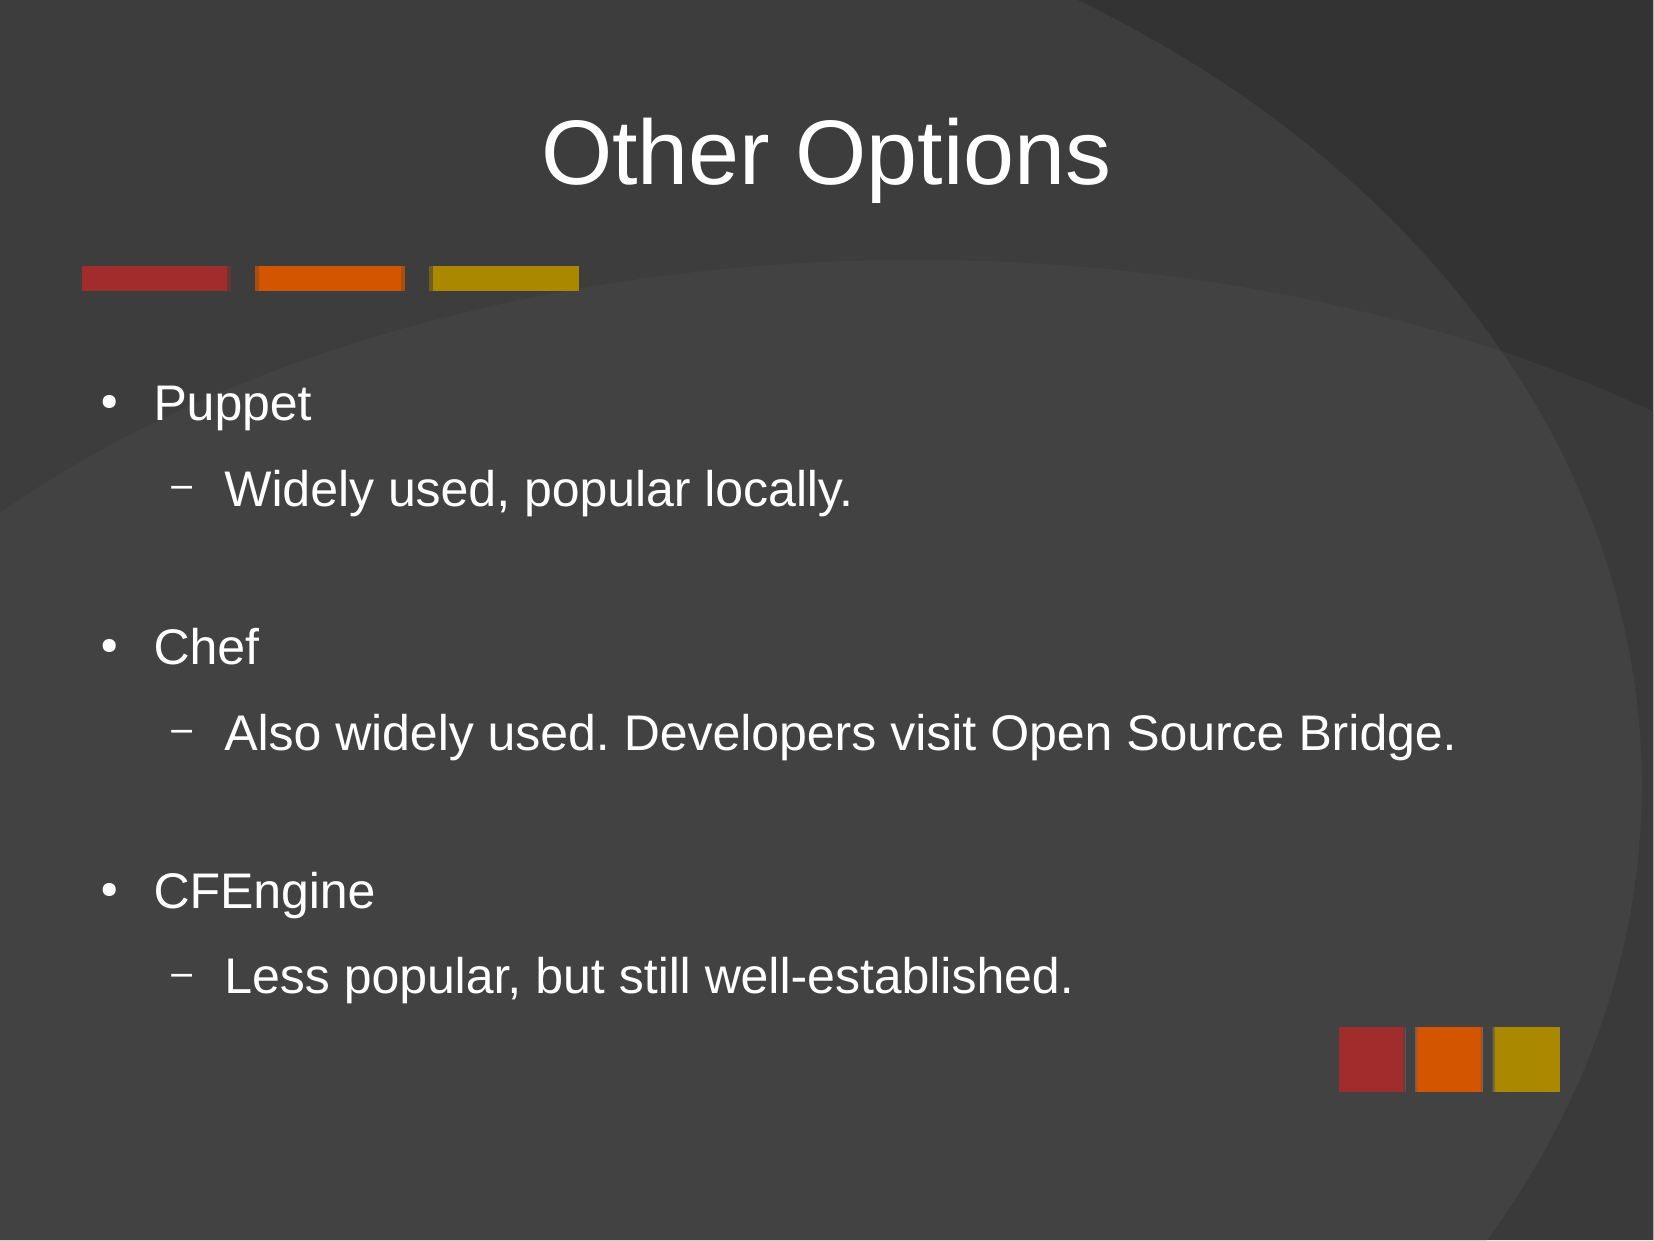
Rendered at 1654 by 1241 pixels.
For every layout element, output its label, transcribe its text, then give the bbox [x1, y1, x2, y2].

list Puppet Widely used, popular locally. Chef Also widely used. Developers visit Open Source Bridge. CFEngine Less popular, but still well-established. [82, 290, 1571, 1010]
title Other Options [82, 49, 1571, 257]
picture [1339, 1027, 1560, 1092]
picture [82, 266, 579, 290]
